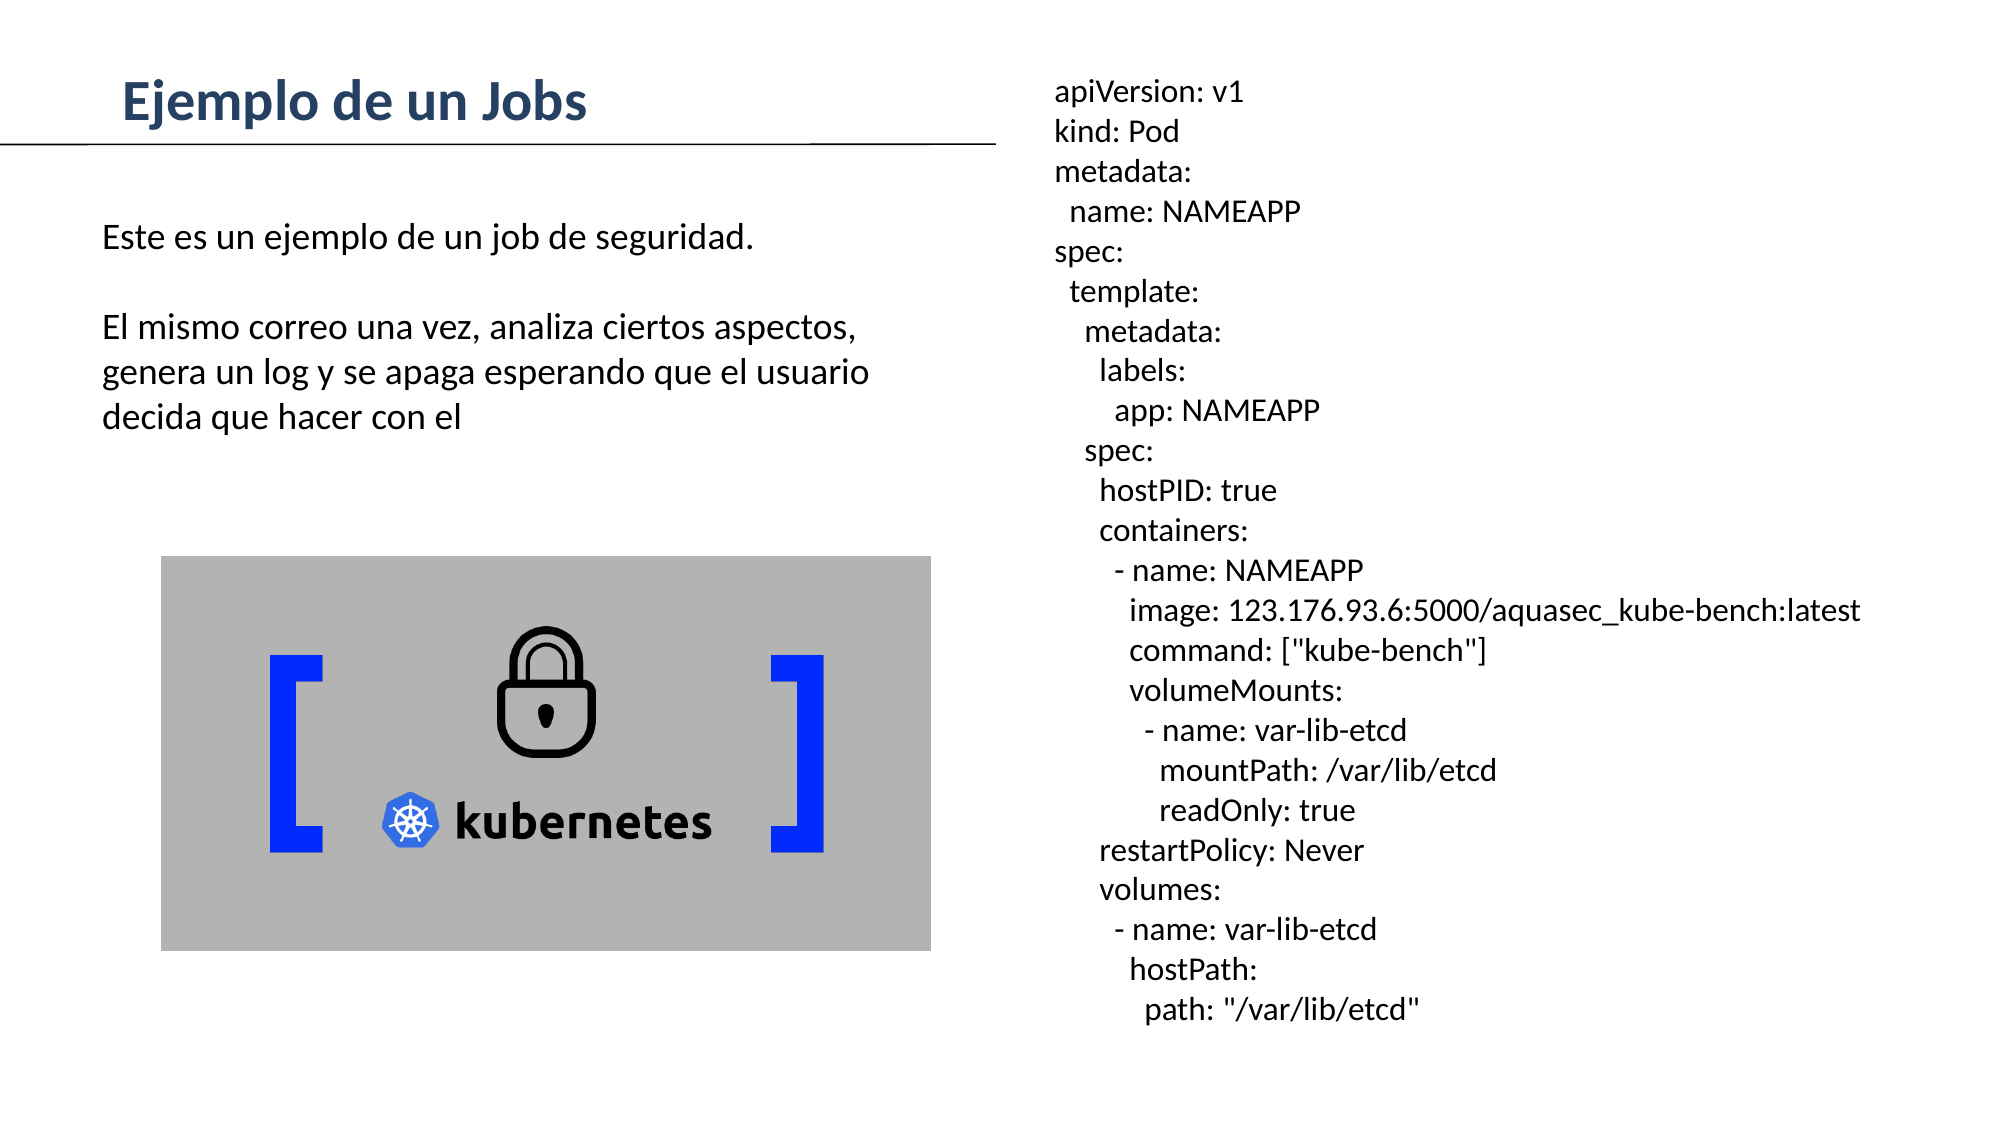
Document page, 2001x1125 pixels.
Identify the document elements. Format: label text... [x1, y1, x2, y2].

picture [161, 556, 931, 951]
text_box Este es un ejemplo de un job de seguridad. El mismo correo una vez, analiza ciertos aspectos, genera un log y se apaga esperando que el usuario decida que hacer con el [87, 205, 894, 445]
text_box Ejemplo de un Jobs [108, 54, 1114, 141]
text_box apiVersion: v1 kind: Pod metadata: name: NAMEAPP spec: template: metadata: labels: app: NAMEAPP spec: hostPID: true containers: - name: NAMEAPP image: 123.176.93.6:5000/aquasec_kube-bench:latest command: ["kube-bench"] volumeMounts: - name: var-lib-etcd mountPath: /var/lib/etcd readOnly: true restartPolicy: Never volumes: - name: var-lib-etcd hostPath: path: "/var/lib/etcd" [1039, 62, 1951, 1035]
